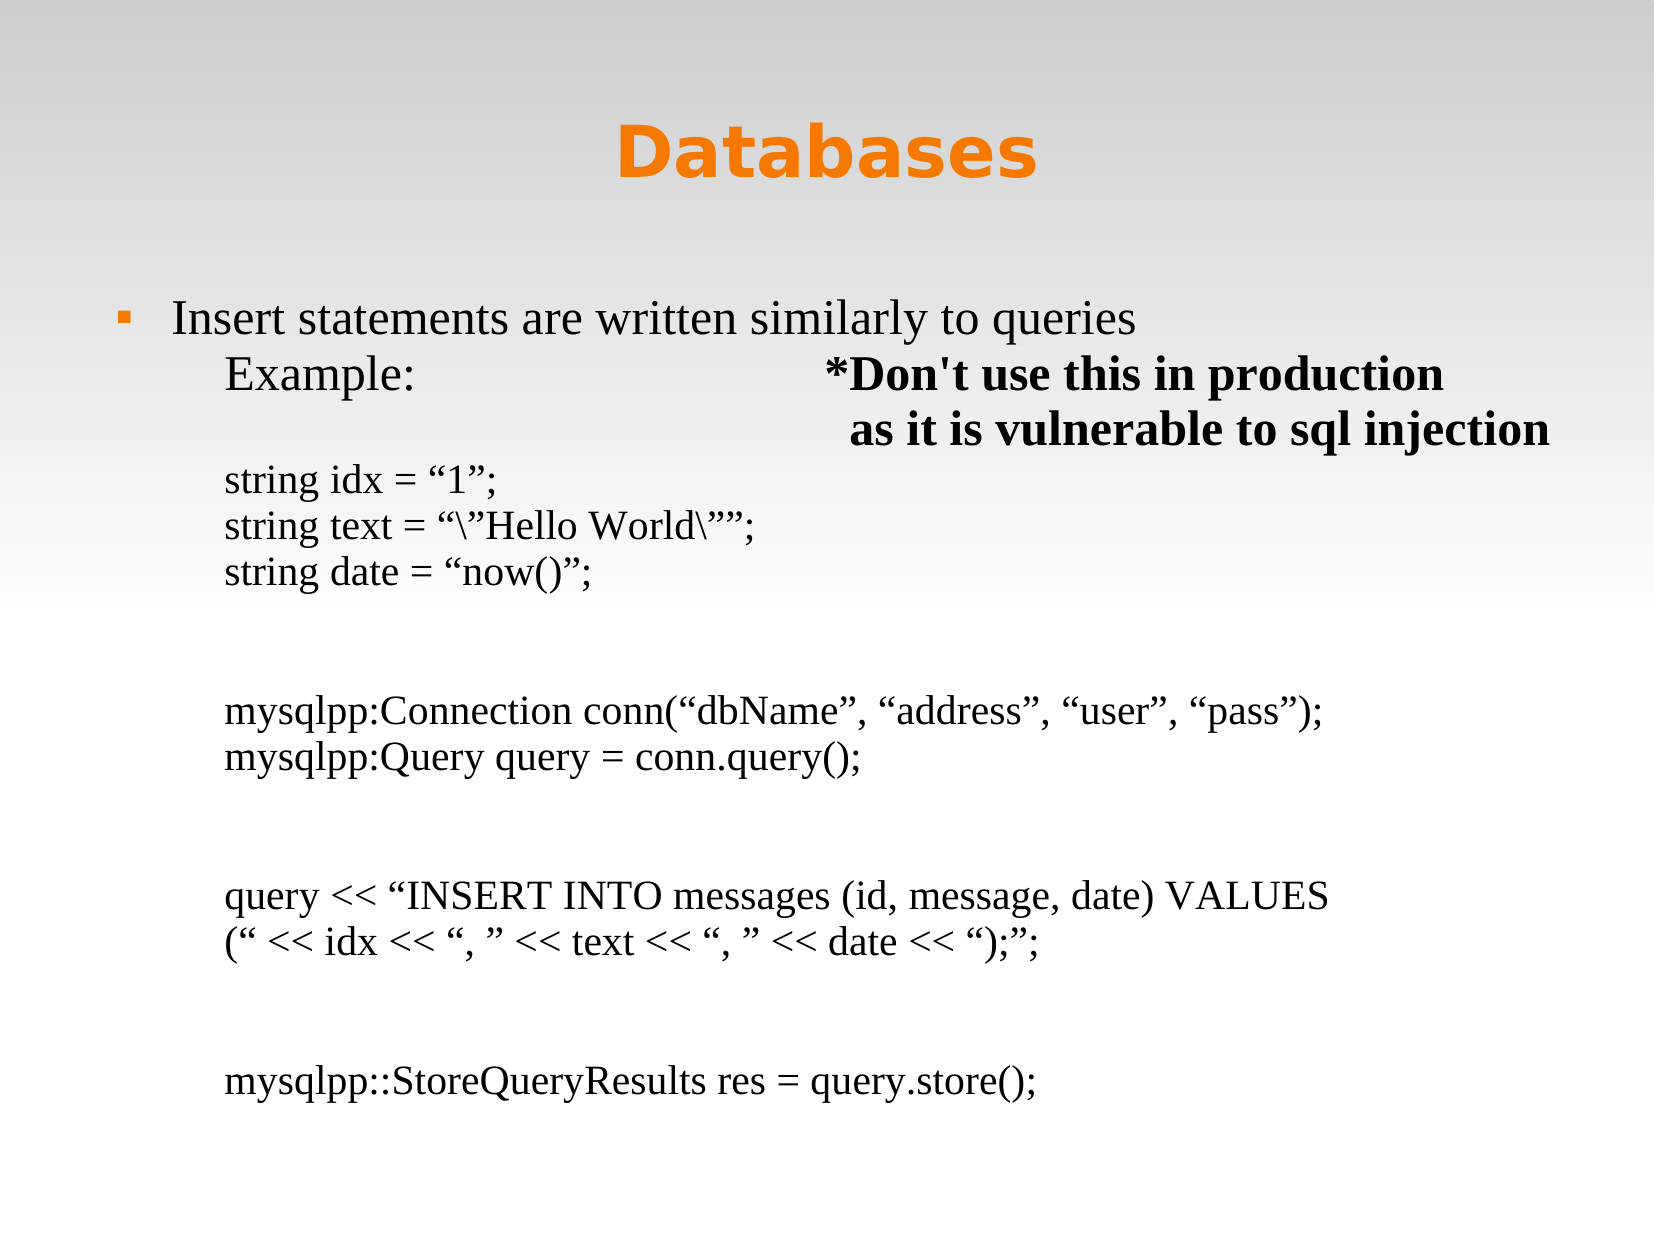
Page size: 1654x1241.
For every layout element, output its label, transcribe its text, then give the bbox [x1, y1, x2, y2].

list Insert statements are written similarly to queries Example: *Don't use this in production as it is vulnerable to sql injection string idx = “1”; string text = “\”Hello World\””; string date = “now()”; mysqlpp:Connection conn(“dbName”, “address”, “user”, “pass”); mysqlpp:Query query = conn.query(); query << “INSERT INTO messages (id, message, date) VALUES (“ << idx << “, ” << text << “, ” << date << “);”; mysqlpp::StoreQueryResults res = query.store(); [82, 290, 1571, 1189]
title Databases [82, 49, 1571, 257]
